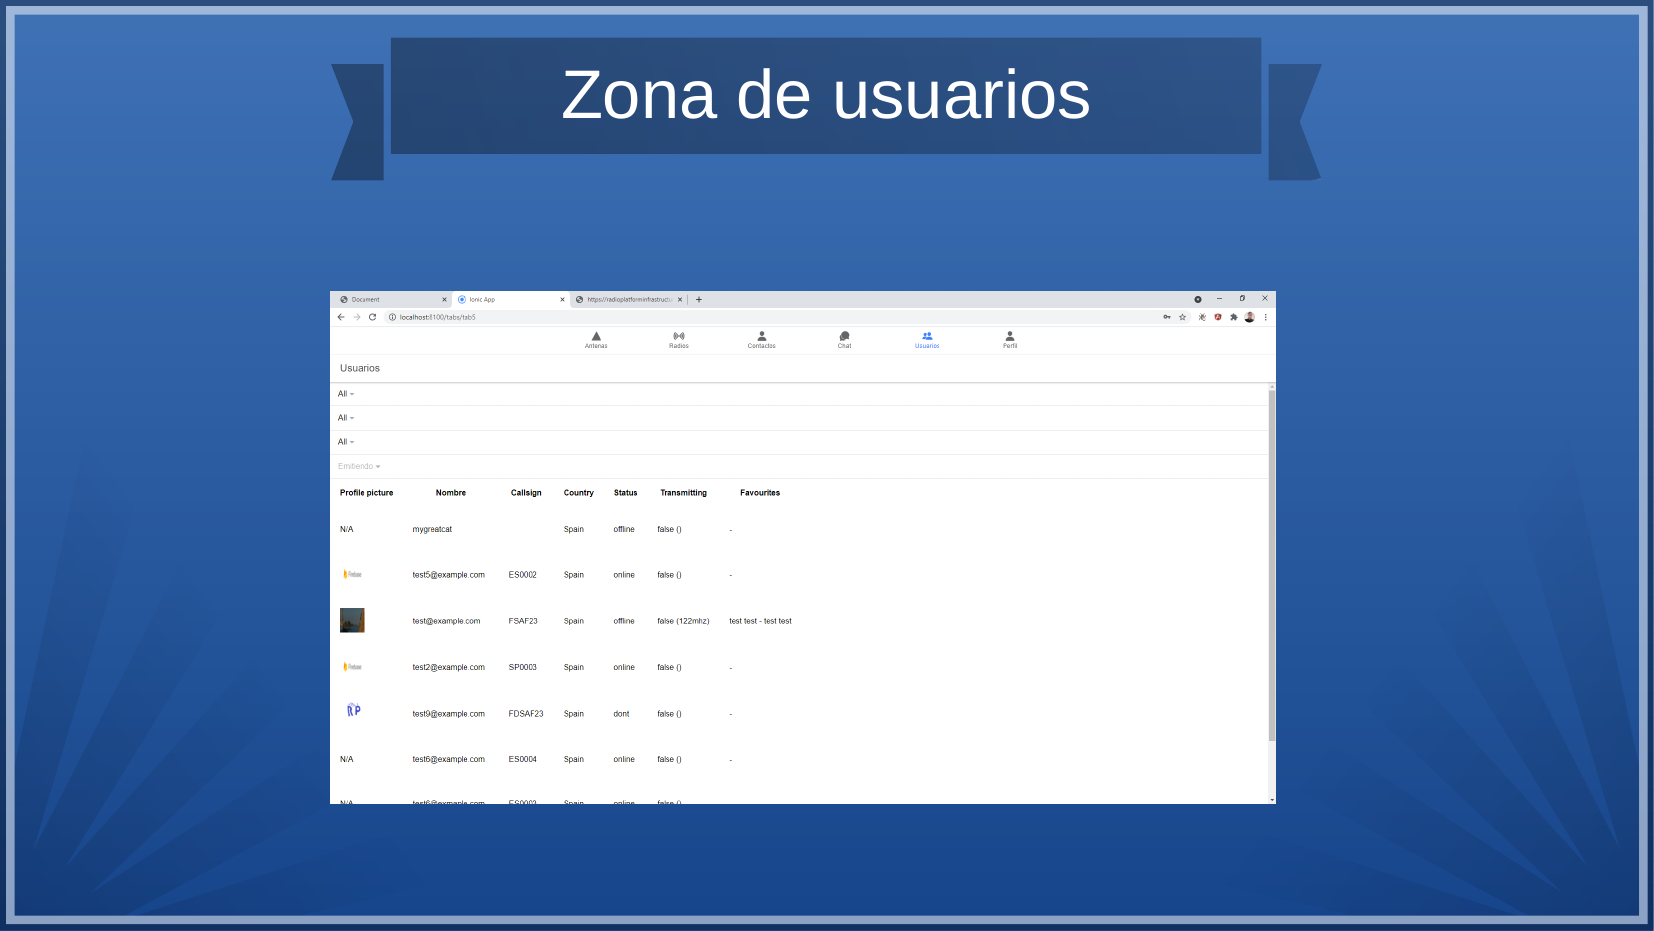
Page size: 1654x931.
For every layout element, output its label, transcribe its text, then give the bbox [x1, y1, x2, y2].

title Zona de usuarios [389, 35, 1264, 154]
picture [330, 291, 1276, 804]
